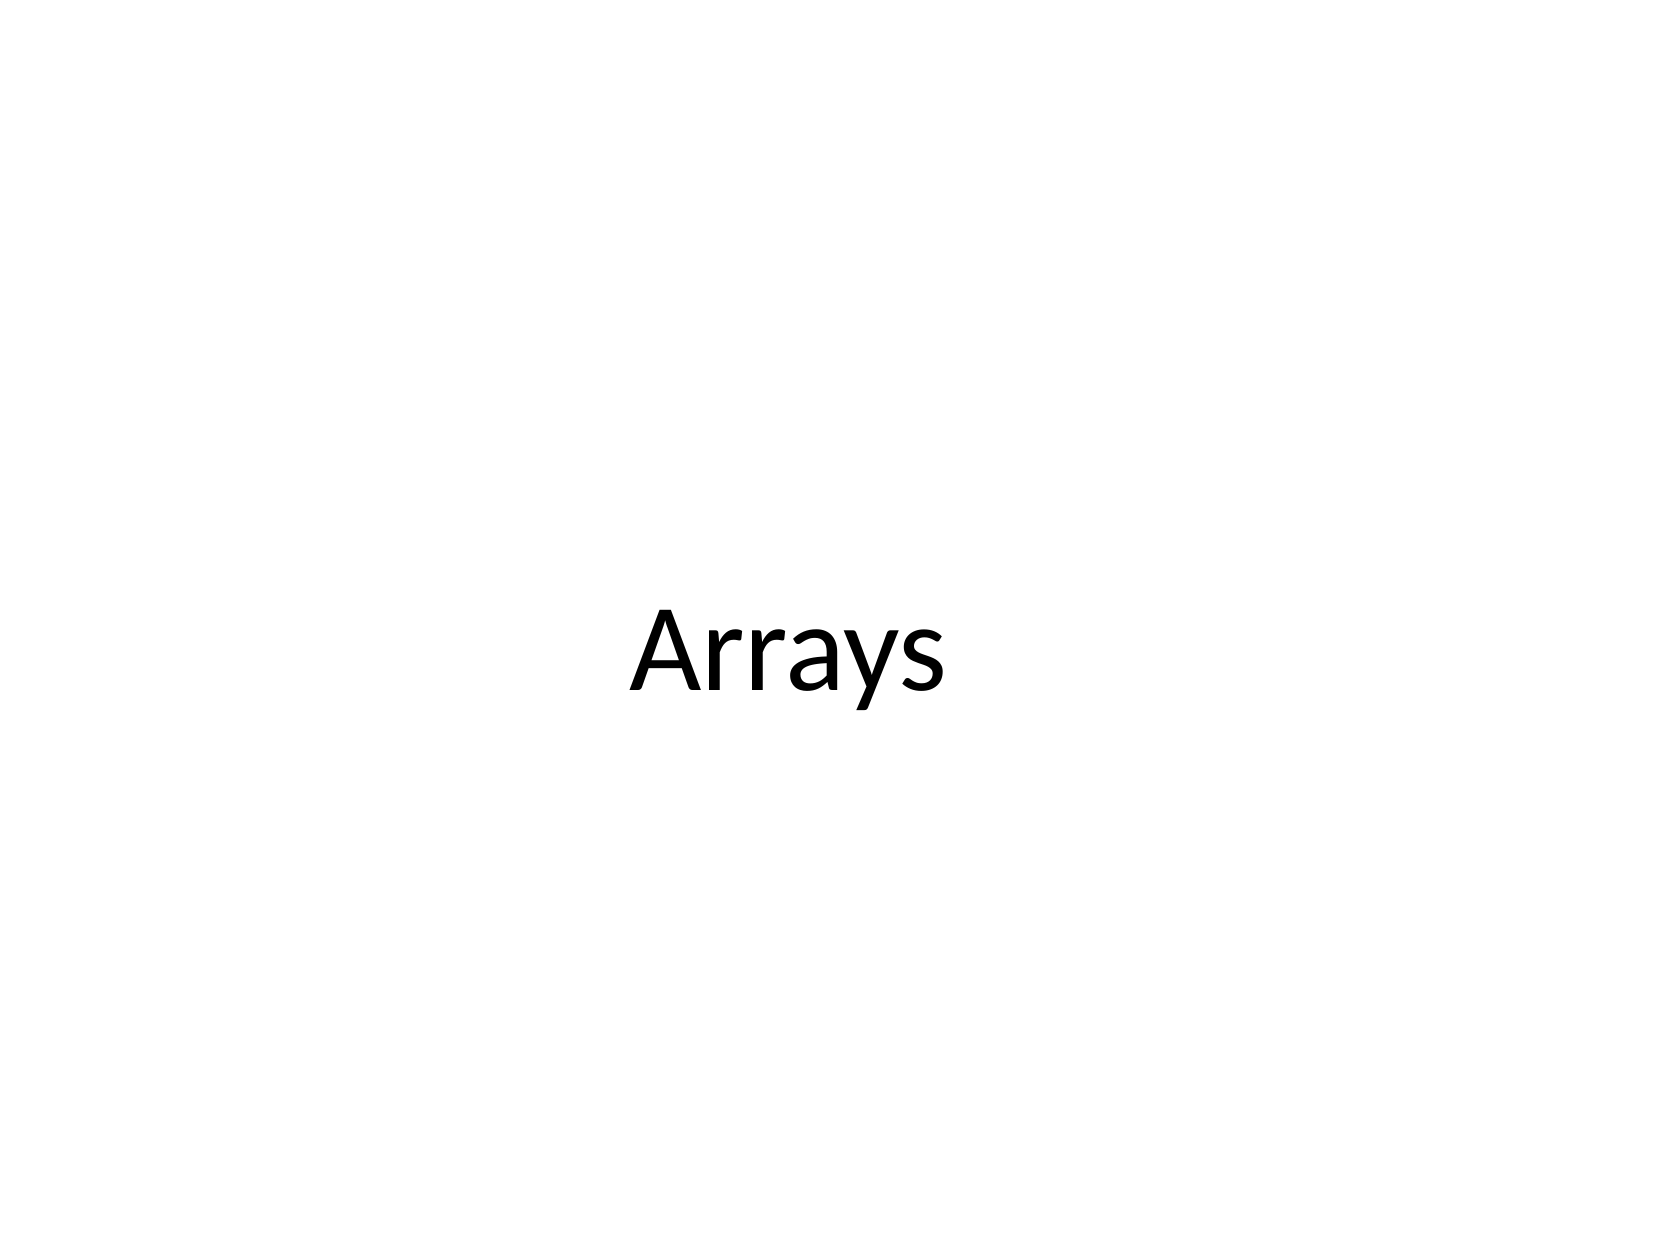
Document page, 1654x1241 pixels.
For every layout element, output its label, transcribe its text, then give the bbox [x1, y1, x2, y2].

text_box Arrays [614, 557, 967, 725]
